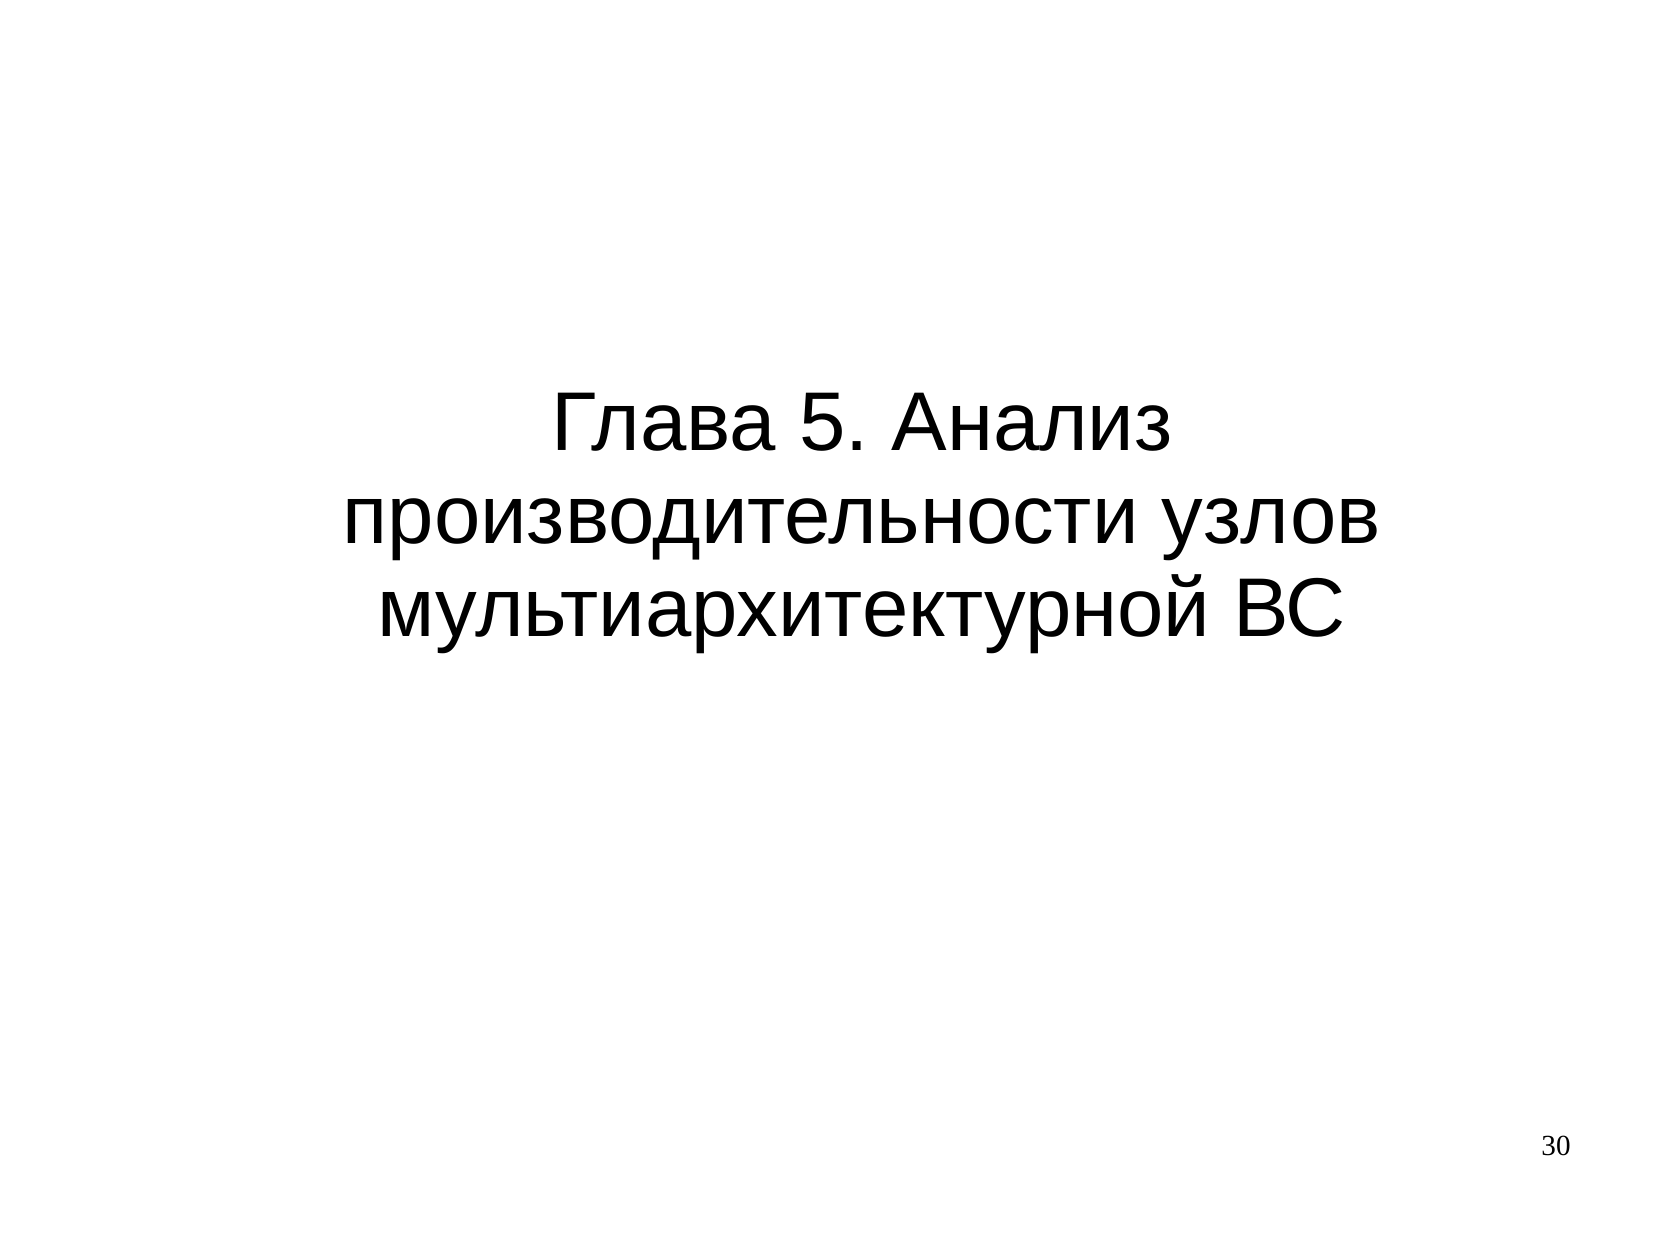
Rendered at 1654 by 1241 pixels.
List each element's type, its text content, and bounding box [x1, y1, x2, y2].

list Глава 5. Анализ производительности узлов мультиархитектурной ВС [82, 290, 1571, 1010]
